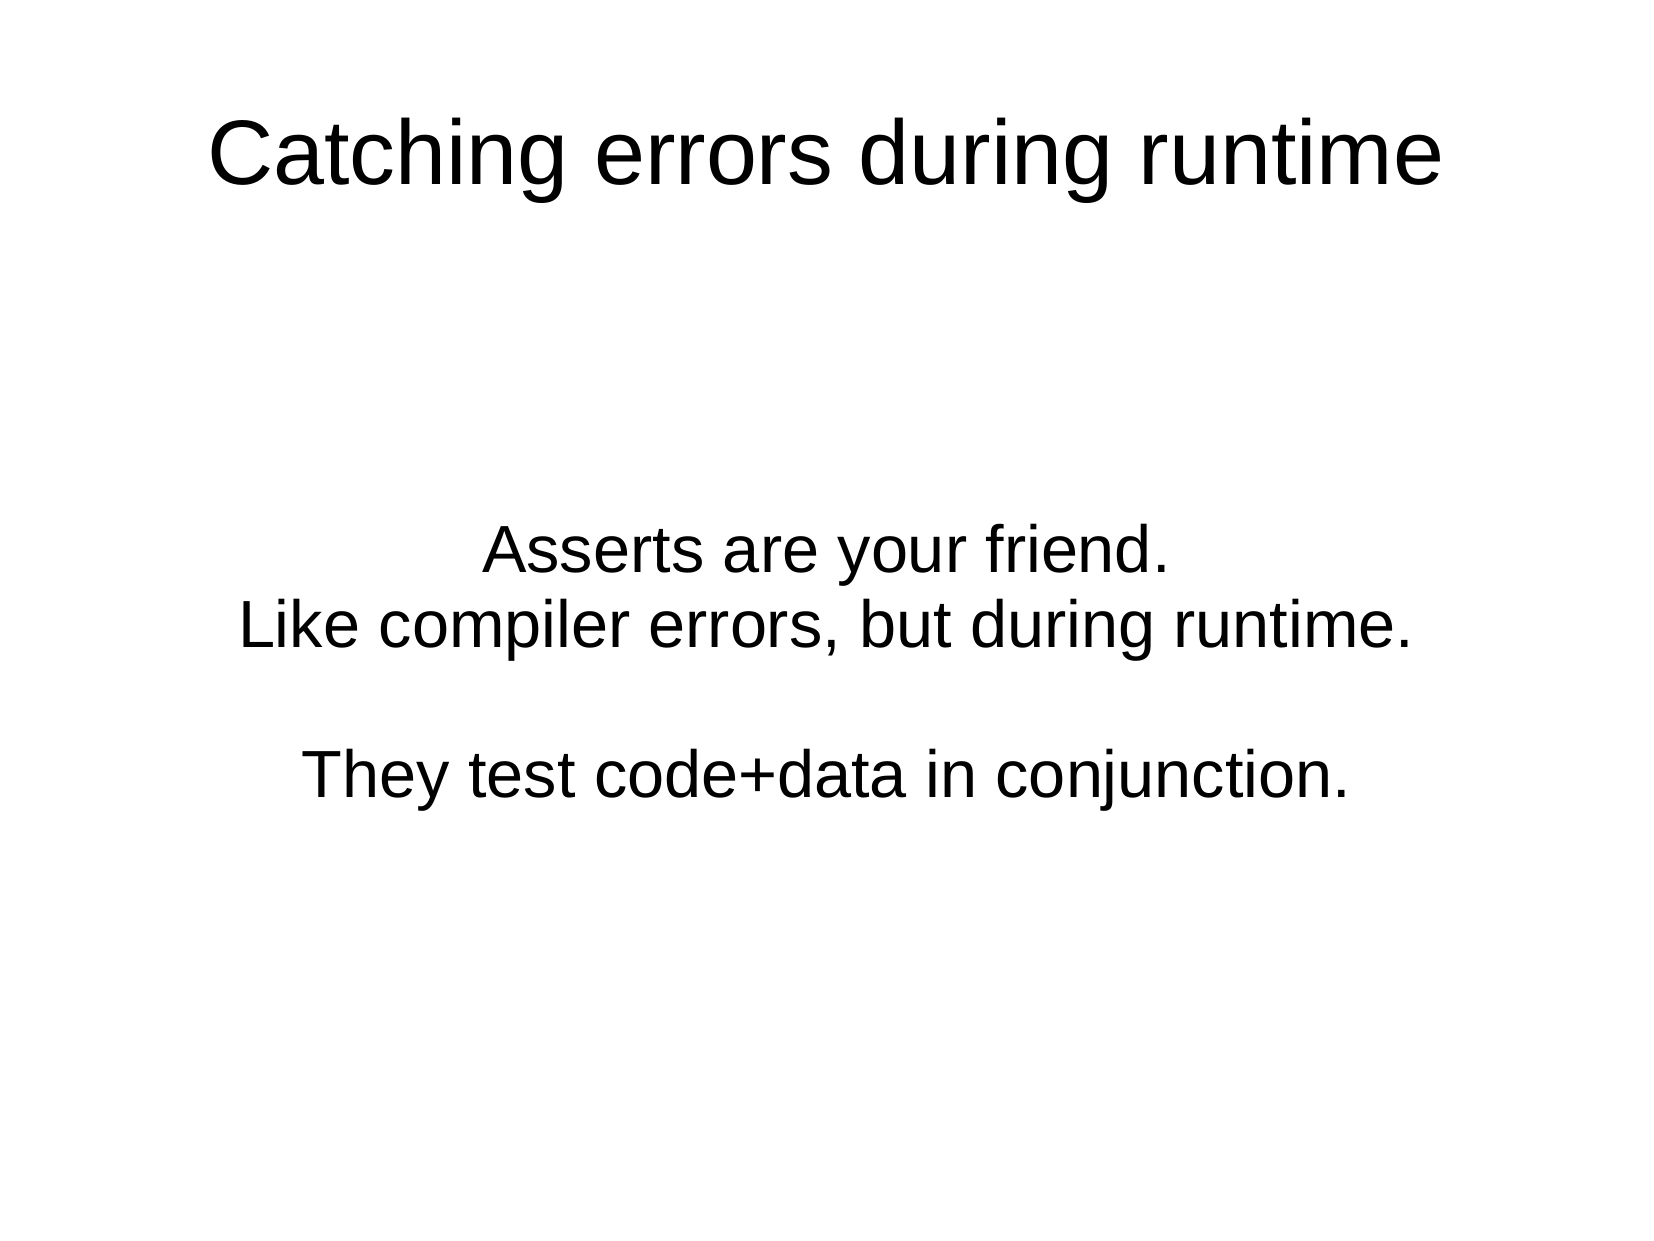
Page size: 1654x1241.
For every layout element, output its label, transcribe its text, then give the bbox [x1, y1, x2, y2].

subtitle Asserts are your friend. Like compiler errors, but during runtime. They test code+data in conjunction. [82, 297, 1571, 1102]
title Catching errors during runtime [82, 56, 1571, 250]
